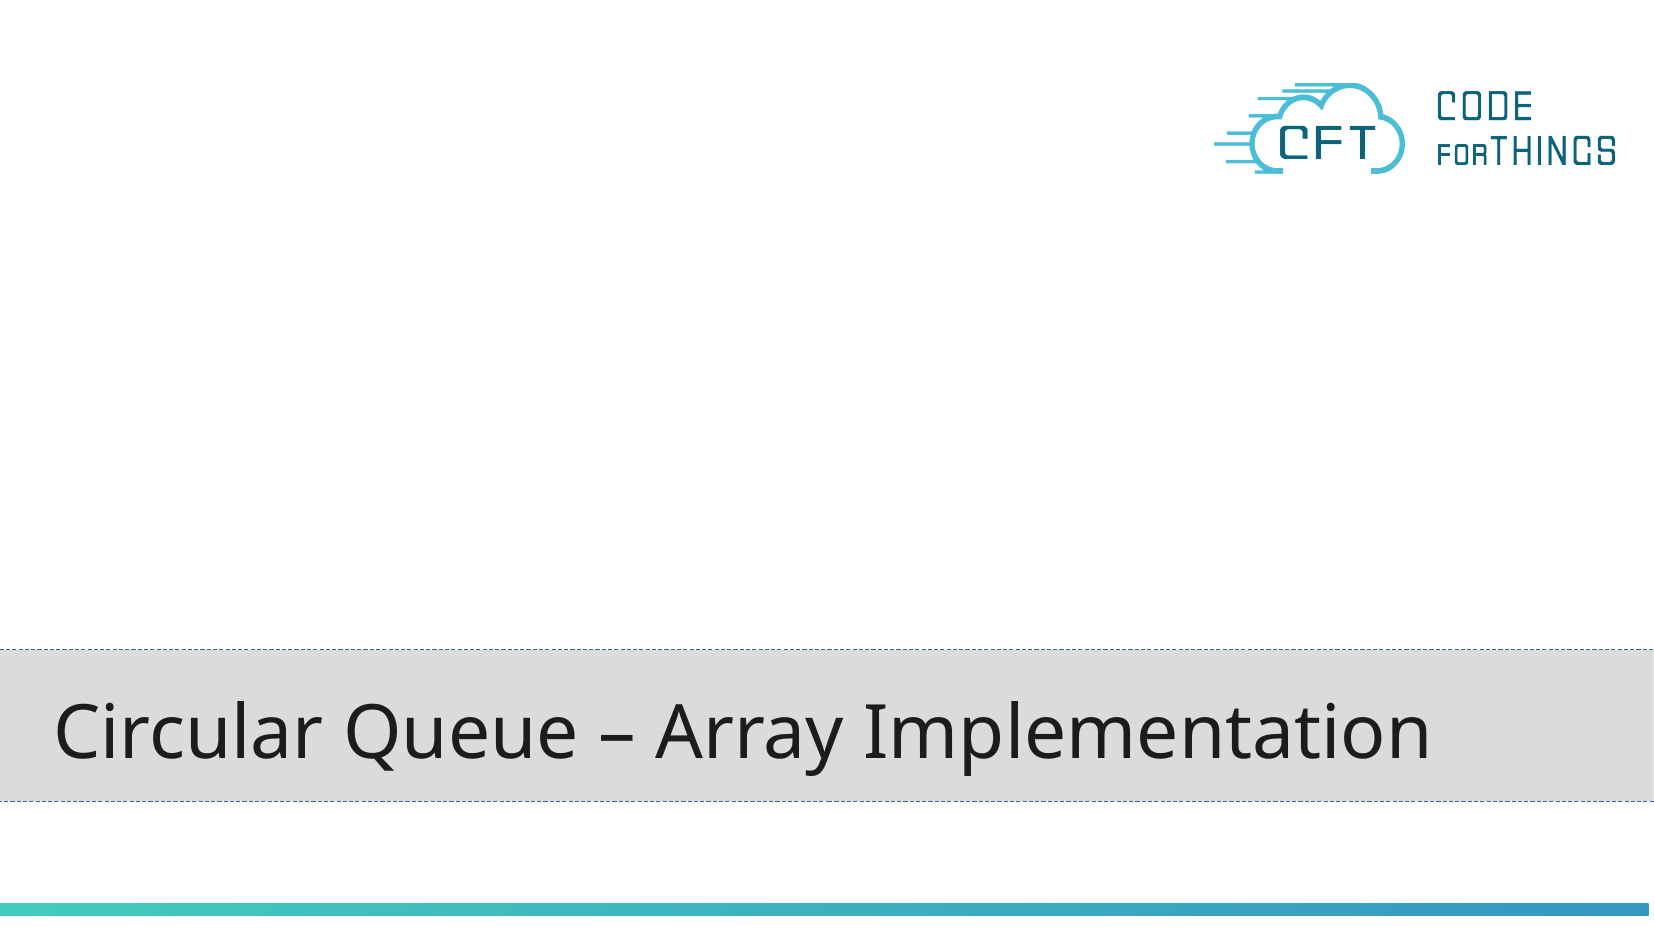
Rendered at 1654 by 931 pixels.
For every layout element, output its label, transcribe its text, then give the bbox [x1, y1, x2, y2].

picture [1214, 83, 1615, 174]
title Circular Queue – Array Implementation [53, 641, 1542, 817]
